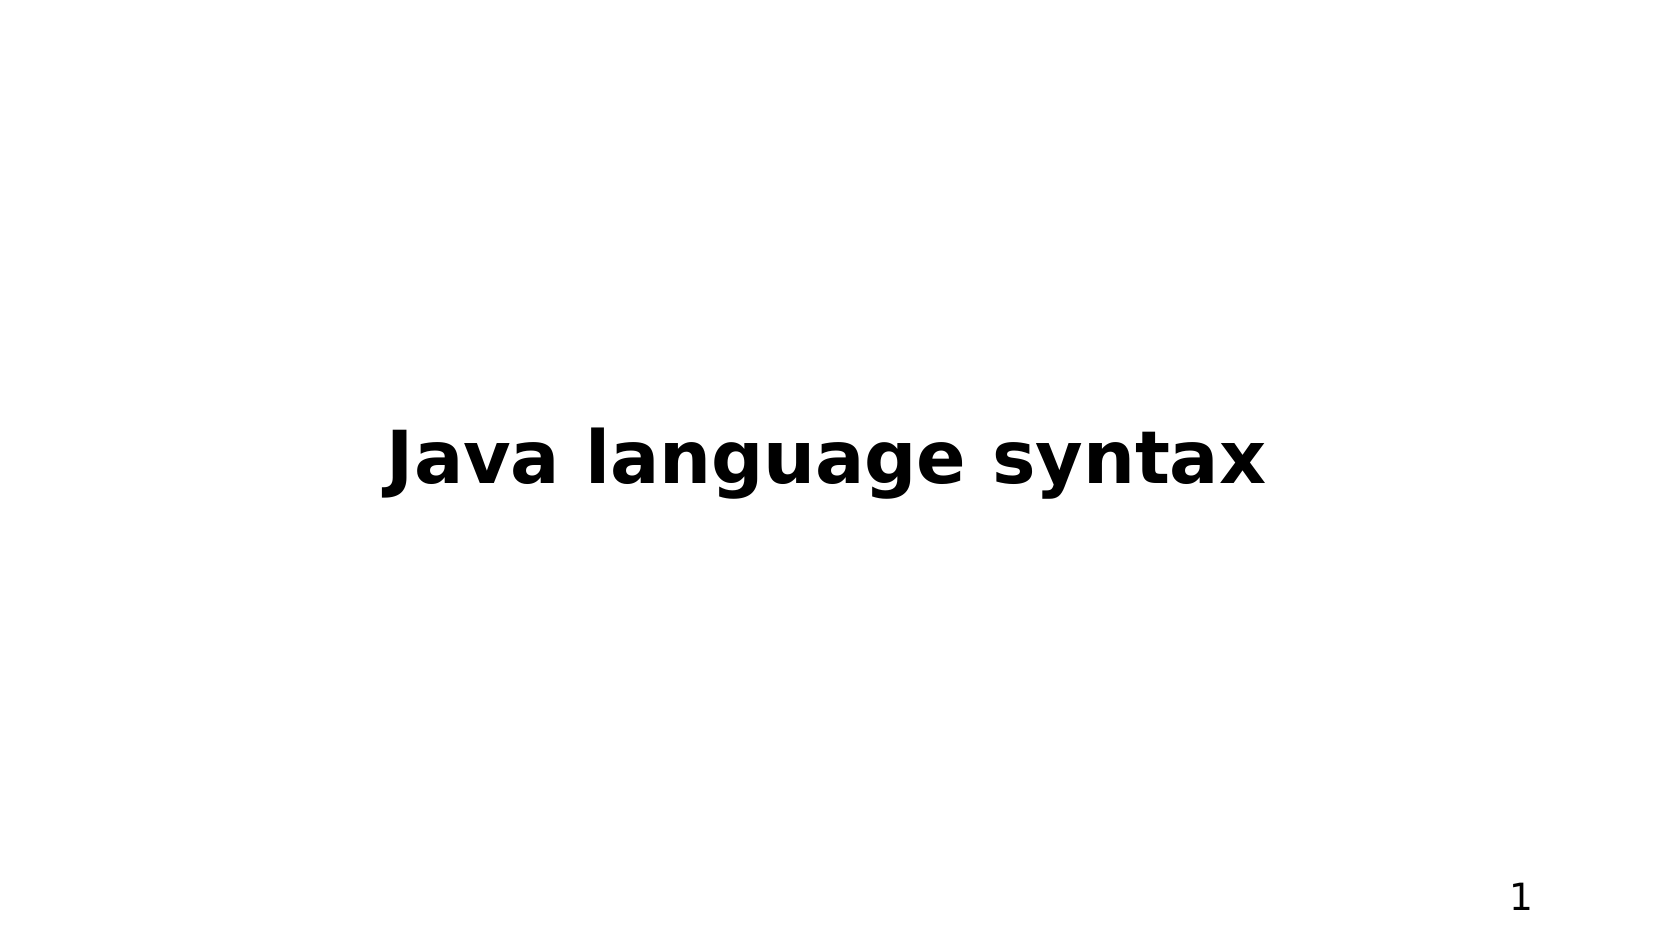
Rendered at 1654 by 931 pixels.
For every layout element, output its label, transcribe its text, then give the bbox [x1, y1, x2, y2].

title Java language syntax [82, 415, 1571, 502]
